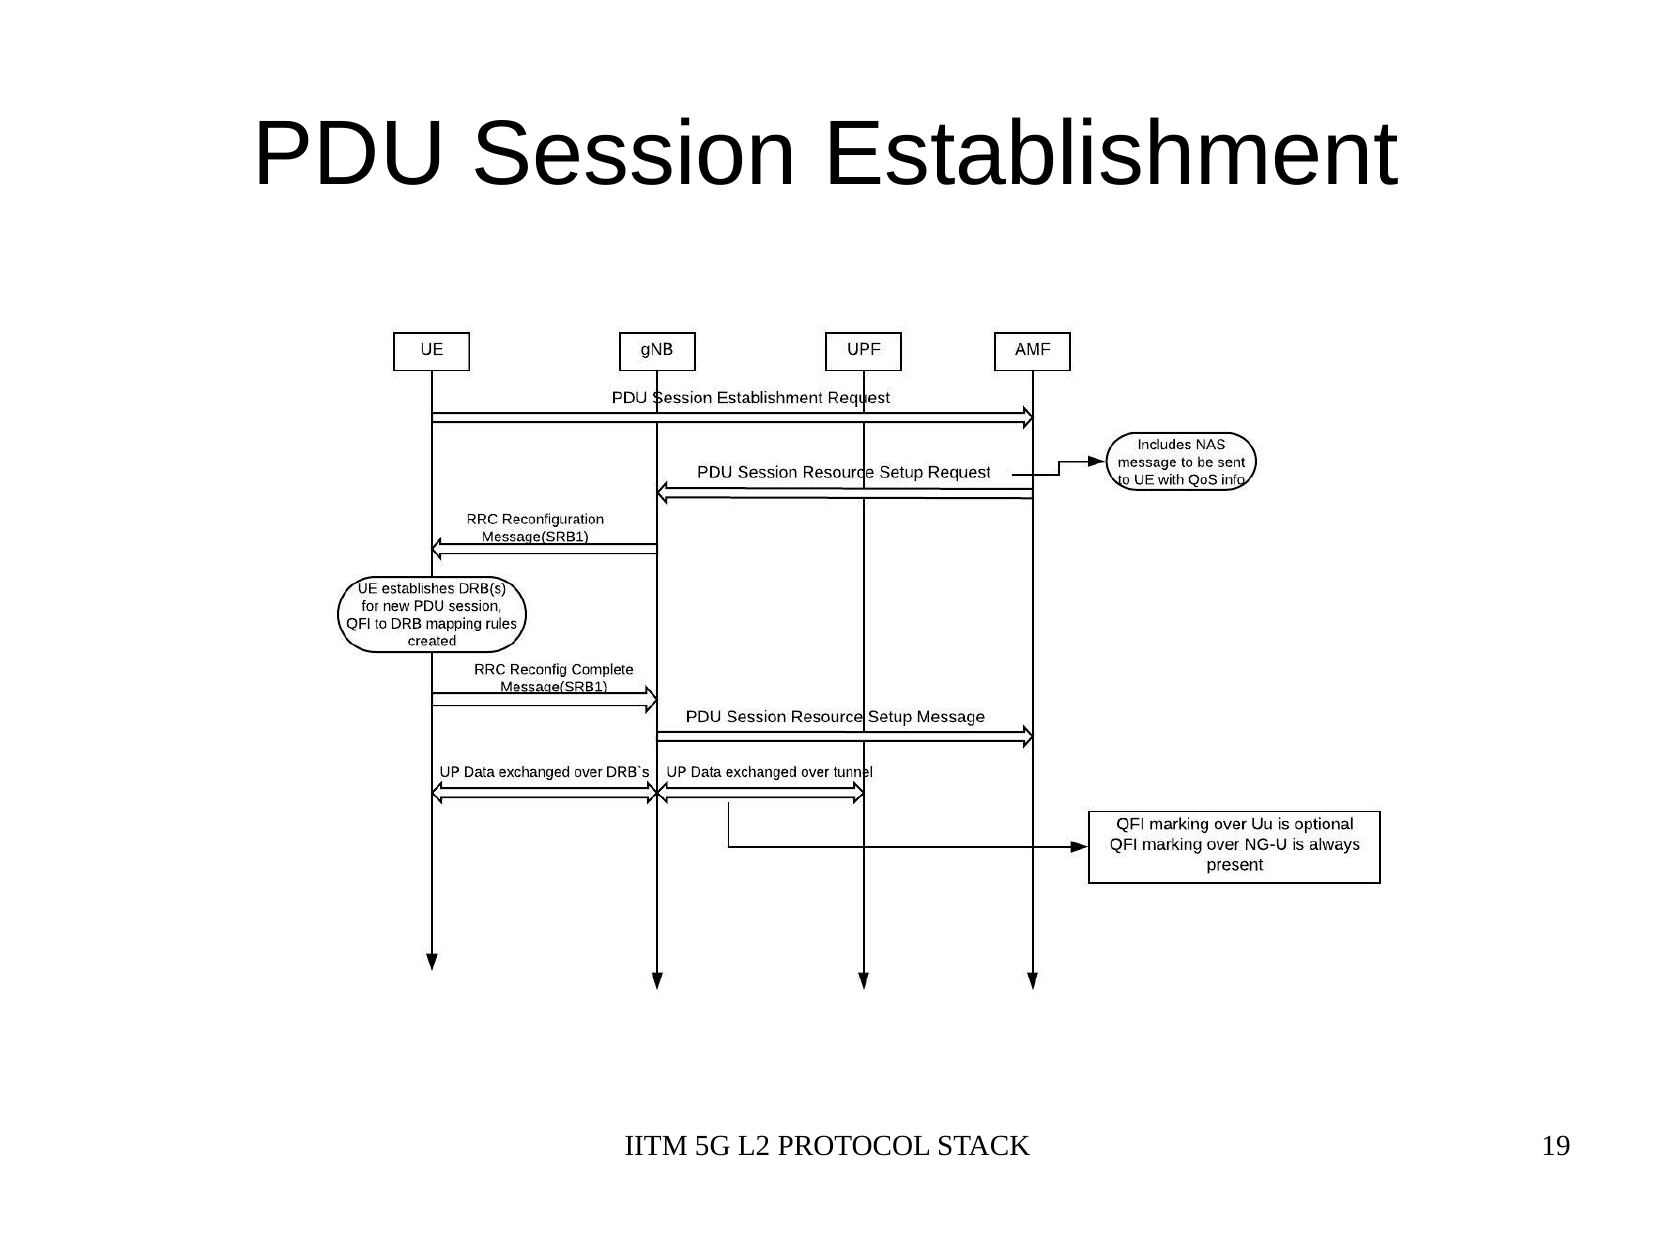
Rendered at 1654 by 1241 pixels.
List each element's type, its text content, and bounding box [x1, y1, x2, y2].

picture [300, 295, 1418, 1024]
title PDU Session Establishment [82, 49, 1571, 257]
